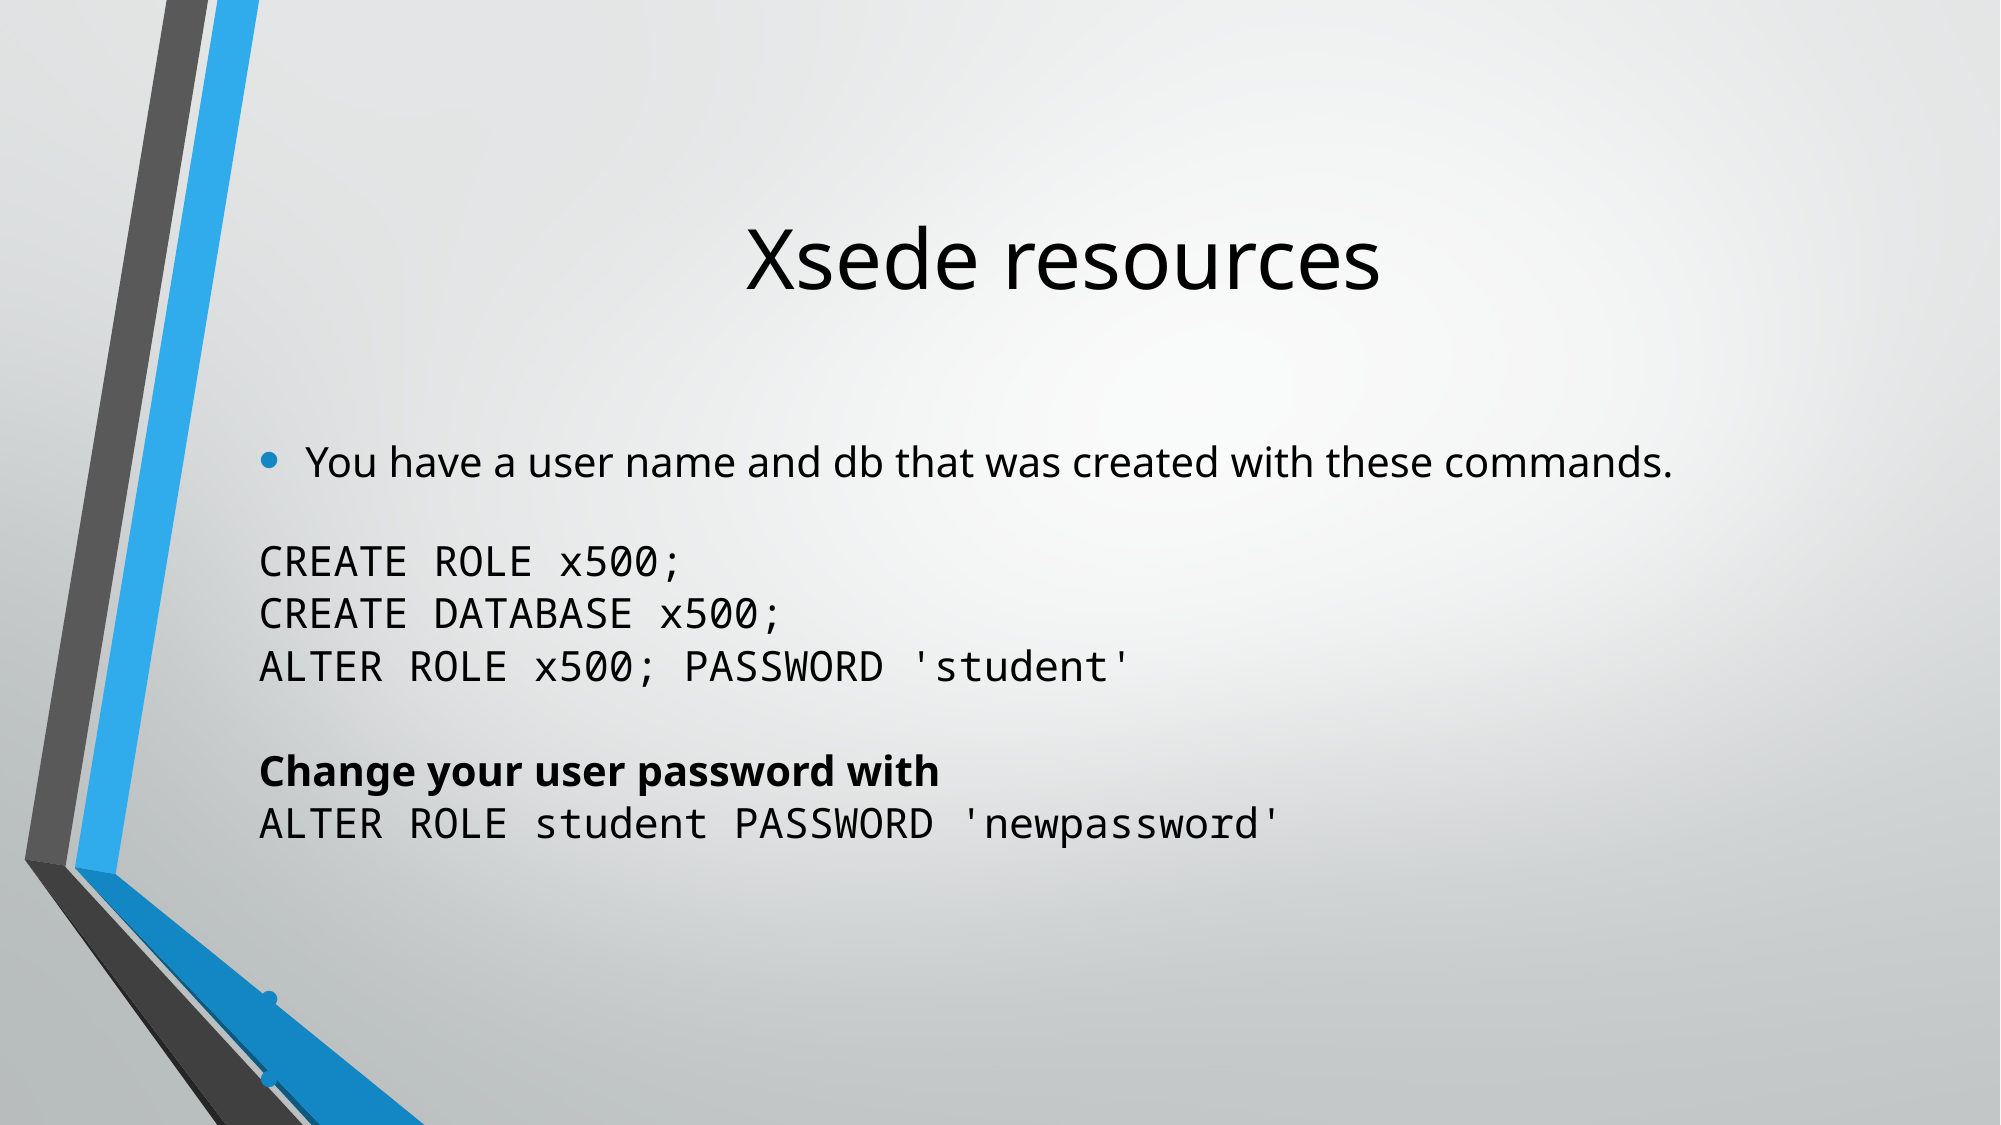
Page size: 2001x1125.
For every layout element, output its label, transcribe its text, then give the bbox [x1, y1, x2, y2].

title Xsede resources [243, 112, 1887, 400]
list You have a user name and db that was created with these commands. CREATE ROLE x500; CREATE DATABASE x500; ALTER ROLE x500; PASSWORD 'student' Change your user password with ALTER ROLE student PASSWORD 'newpassword' [243, 437, 1887, 950]
